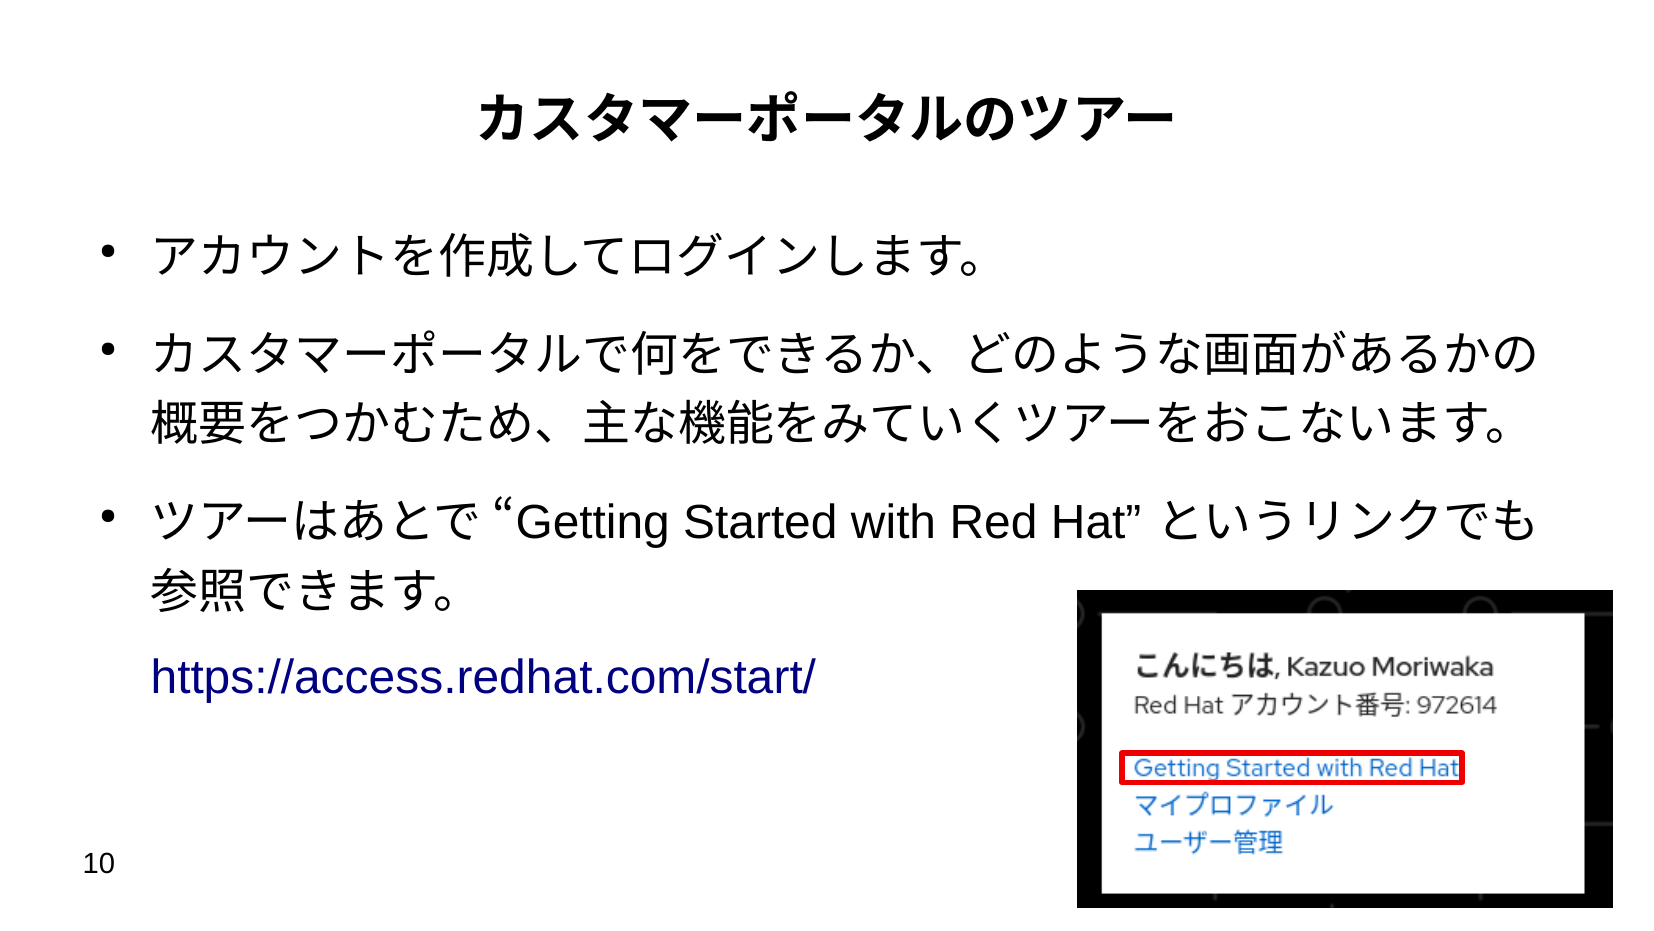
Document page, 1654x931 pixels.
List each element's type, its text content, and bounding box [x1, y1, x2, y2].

list アカウントを作成してログインします。 カスタマーポータルで何をできるか、どのような画面があるかの概要をつかむため、主な機能をみていくツアーをおこないます。 ツアーはあとで “Getting Started with Red Hat” というリンクでも参照できます。 https://access.redhat.com/start/ [82, 217, 1571, 758]
picture [1077, 590, 1613, 908]
title カスタマーポータルのツアー [82, 37, 1571, 193]
